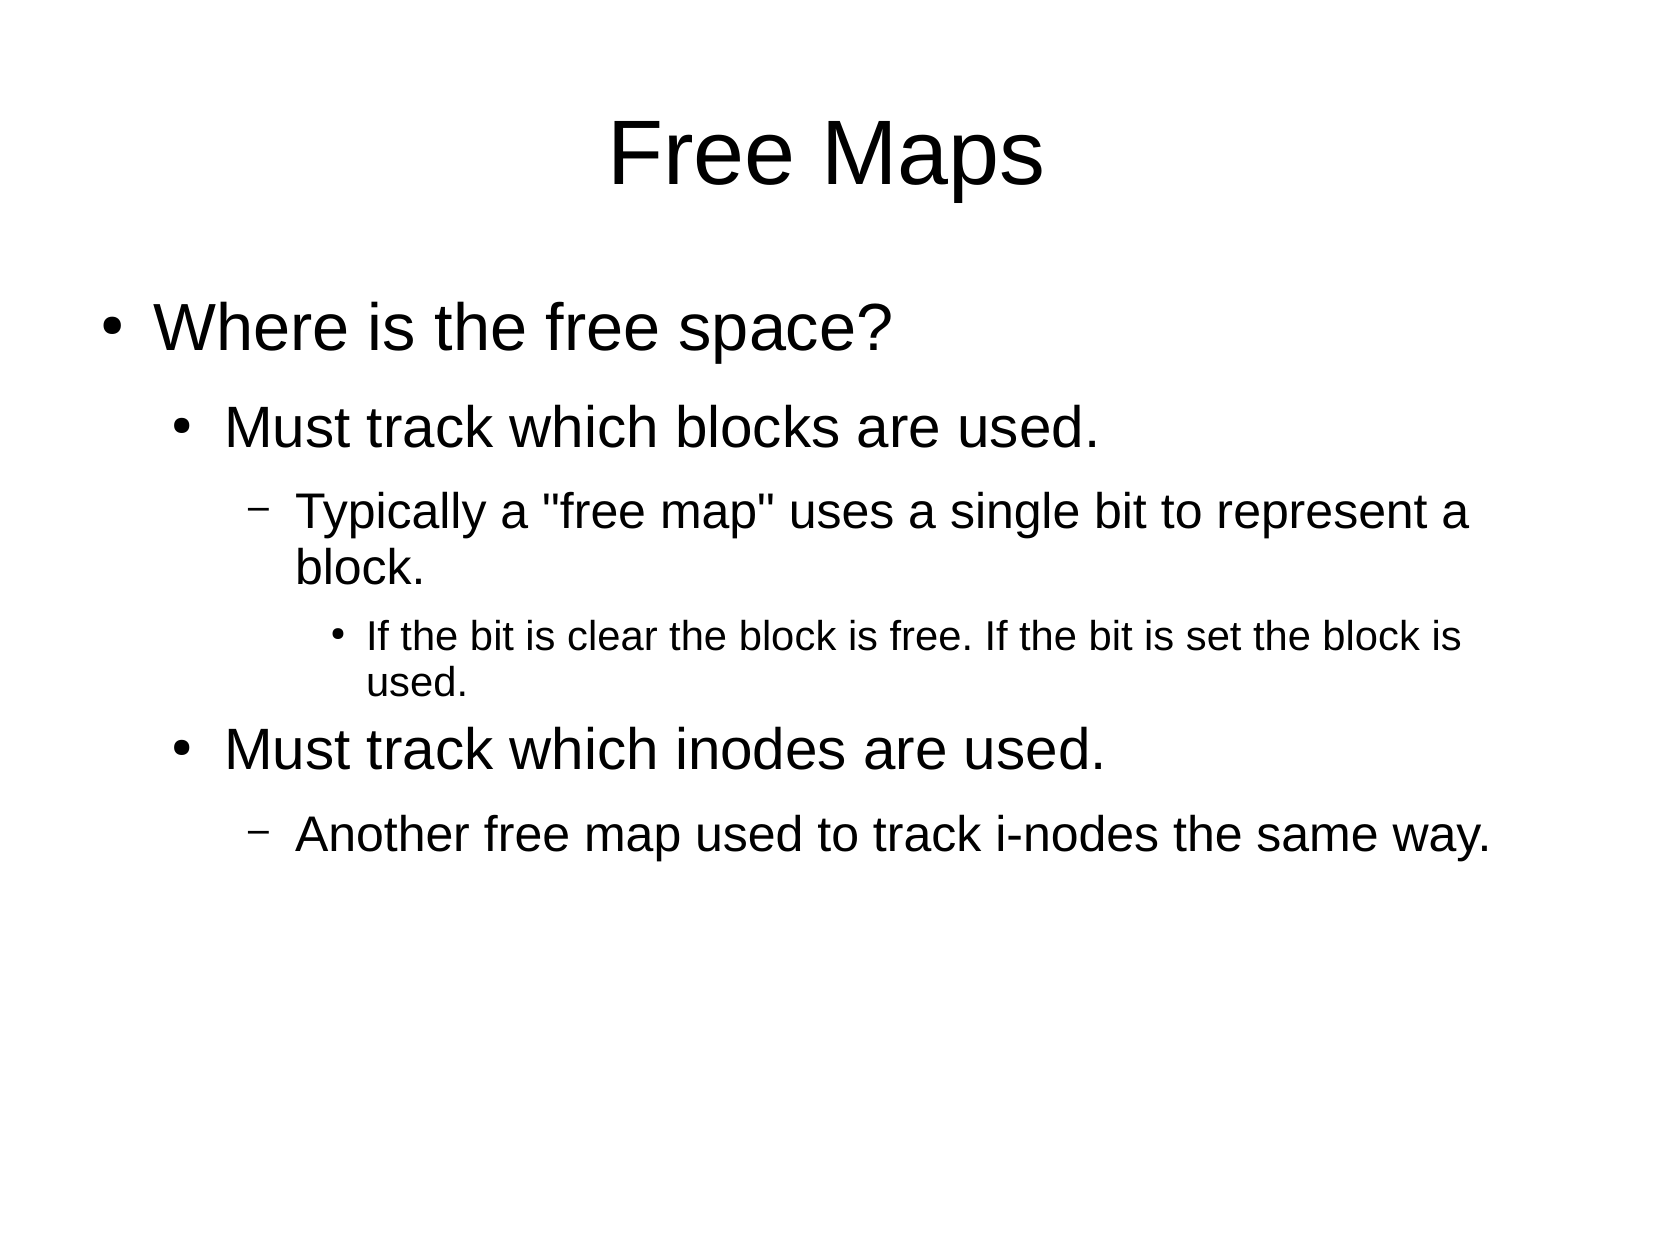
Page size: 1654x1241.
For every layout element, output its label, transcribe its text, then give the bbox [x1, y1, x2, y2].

title Free Maps [82, 56, 1571, 250]
list Where is the free space? Must track which blocks are used. Typically a "free map" uses a single bit to represent a block. If the bit is clear the block is free. If the bit is set the block is used. Must track which inodes are used. Another free map used to track i-nodes the same way. [82, 290, 1571, 1094]
